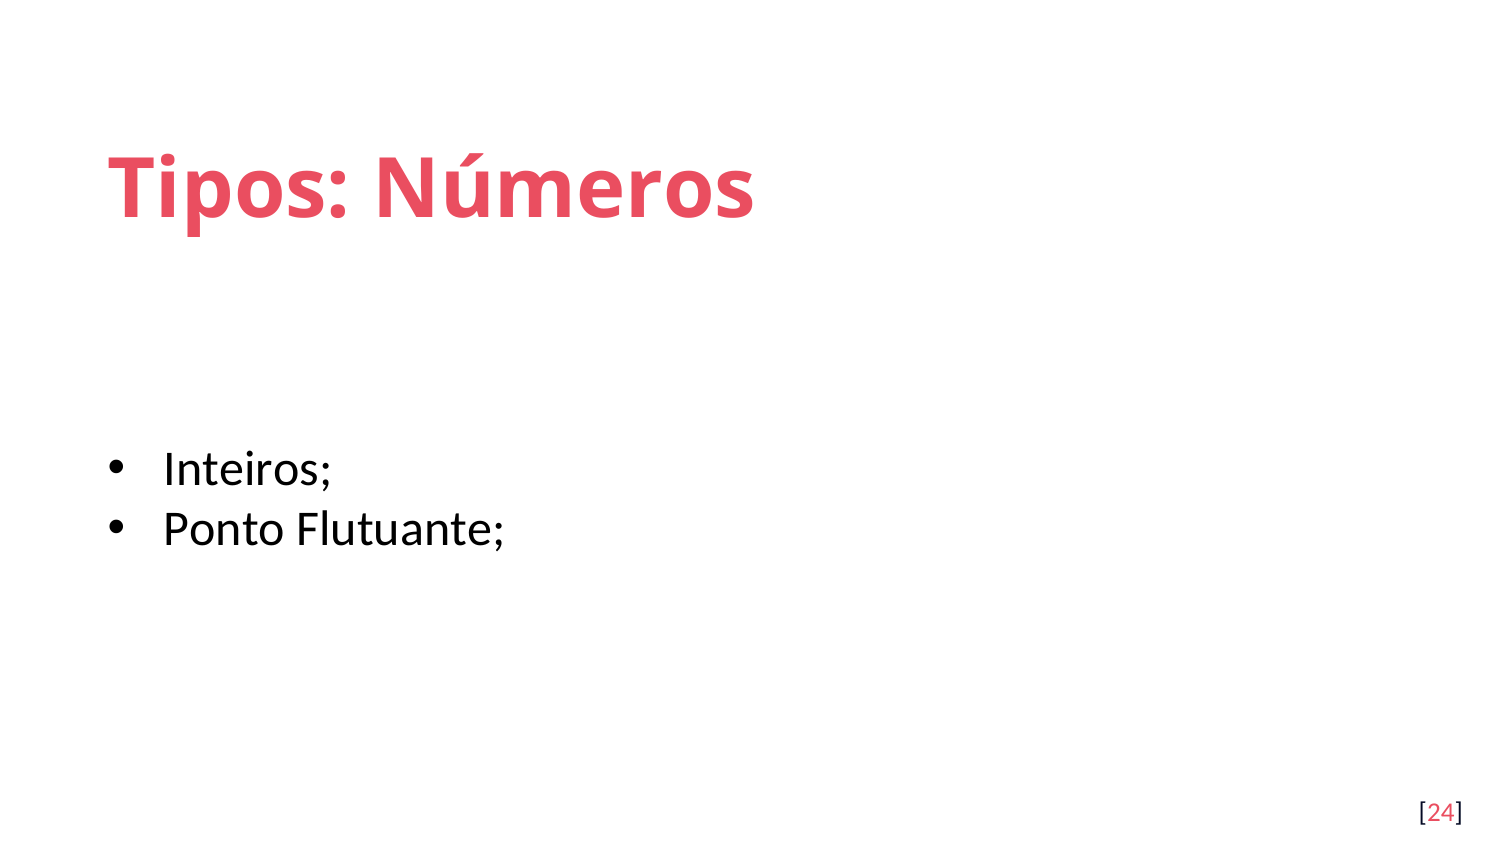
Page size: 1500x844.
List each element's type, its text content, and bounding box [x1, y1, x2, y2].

slide_number [24] [1403, 779, 1494, 844]
text_box Tipos: Números [92, 104, 1408, 243]
text_box Inteiros; Ponto Flutuante; [92, 243, 1408, 749]
